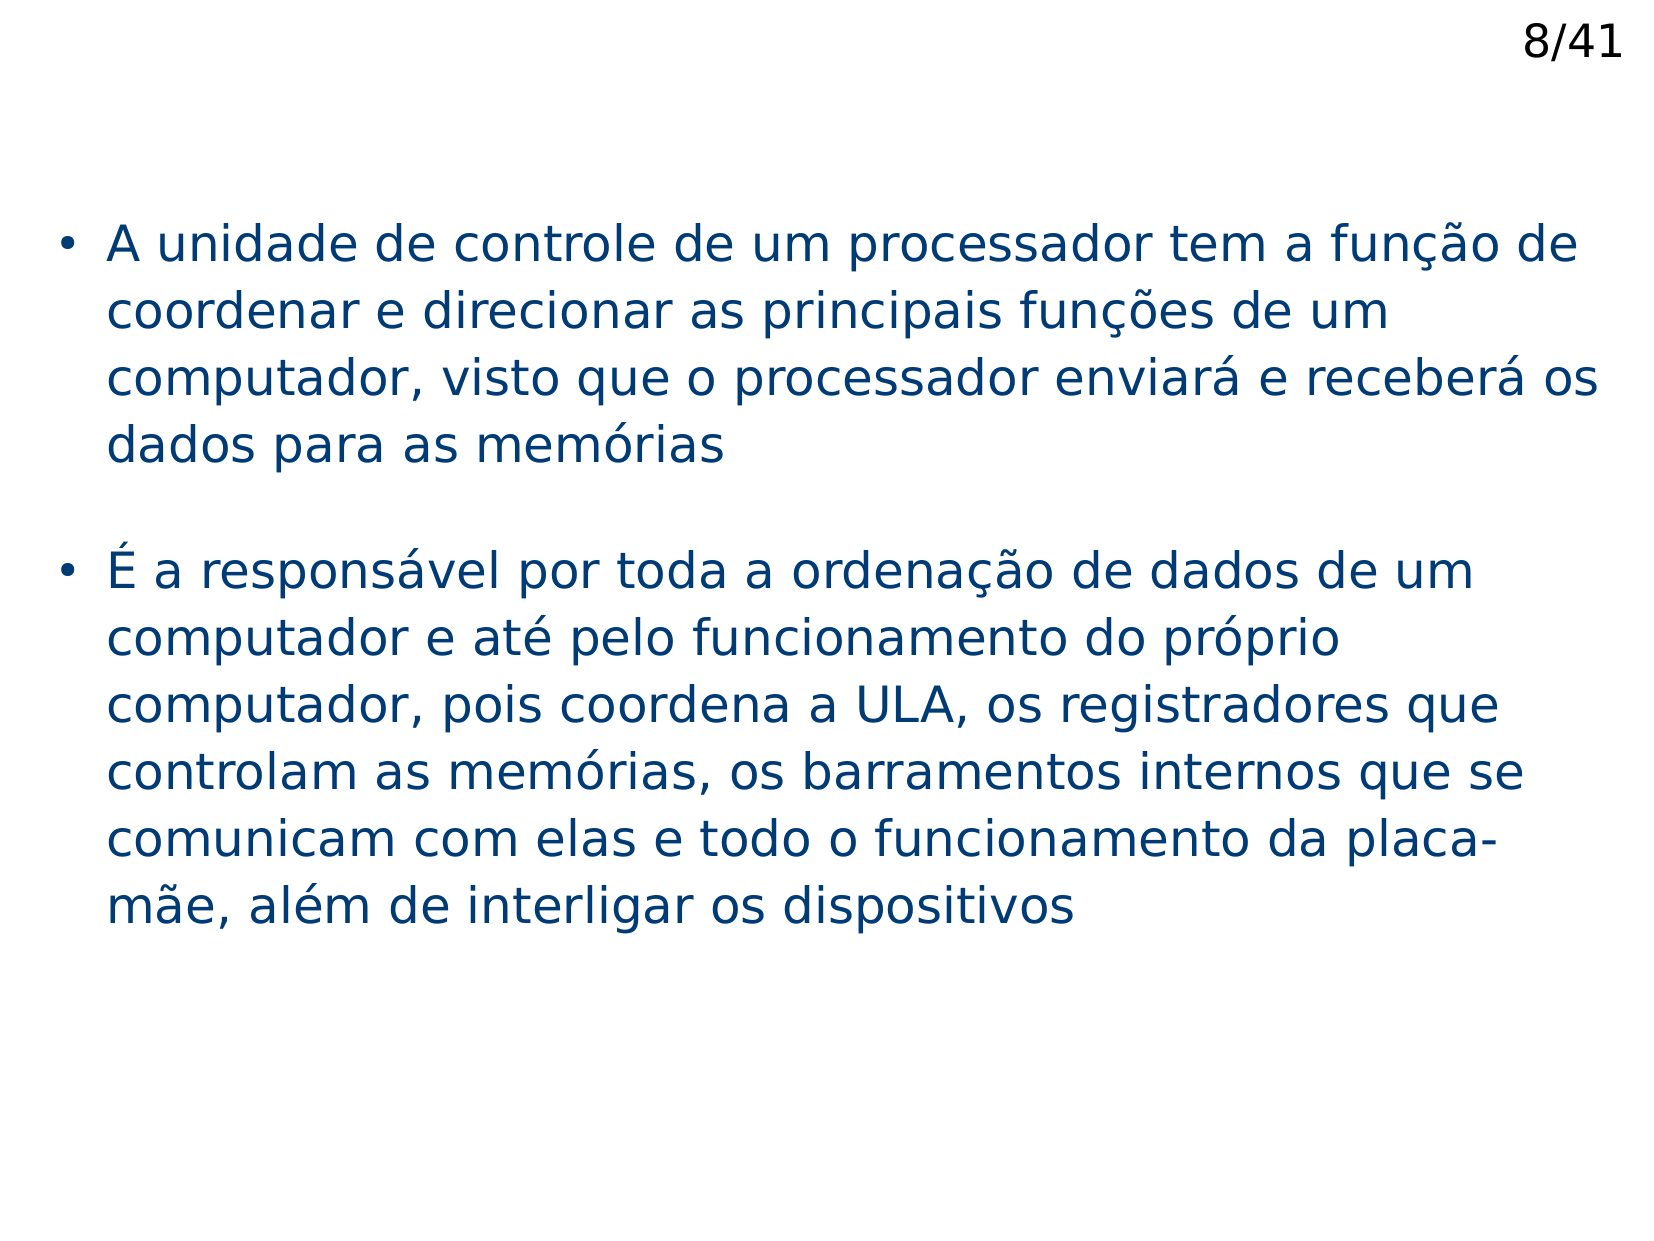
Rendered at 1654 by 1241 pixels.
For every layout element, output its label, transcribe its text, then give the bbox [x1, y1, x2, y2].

list A unidade de controle de um processador tem a função de coordenar e direcionar as principais funções de um computador, visto que o processador enviará e receberá os dados para as memórias É a responsável por toda a ordenação de dados de um computador e até pelo funcionamento do próprio computador, pois coordena a ULA, os registradores que controlam as memórias, os barramentos internos que se comunicam com elas e todo o funcionamento da placa-mãe, além de interligar os dispositivos [59, 206, 1625, 1211]
